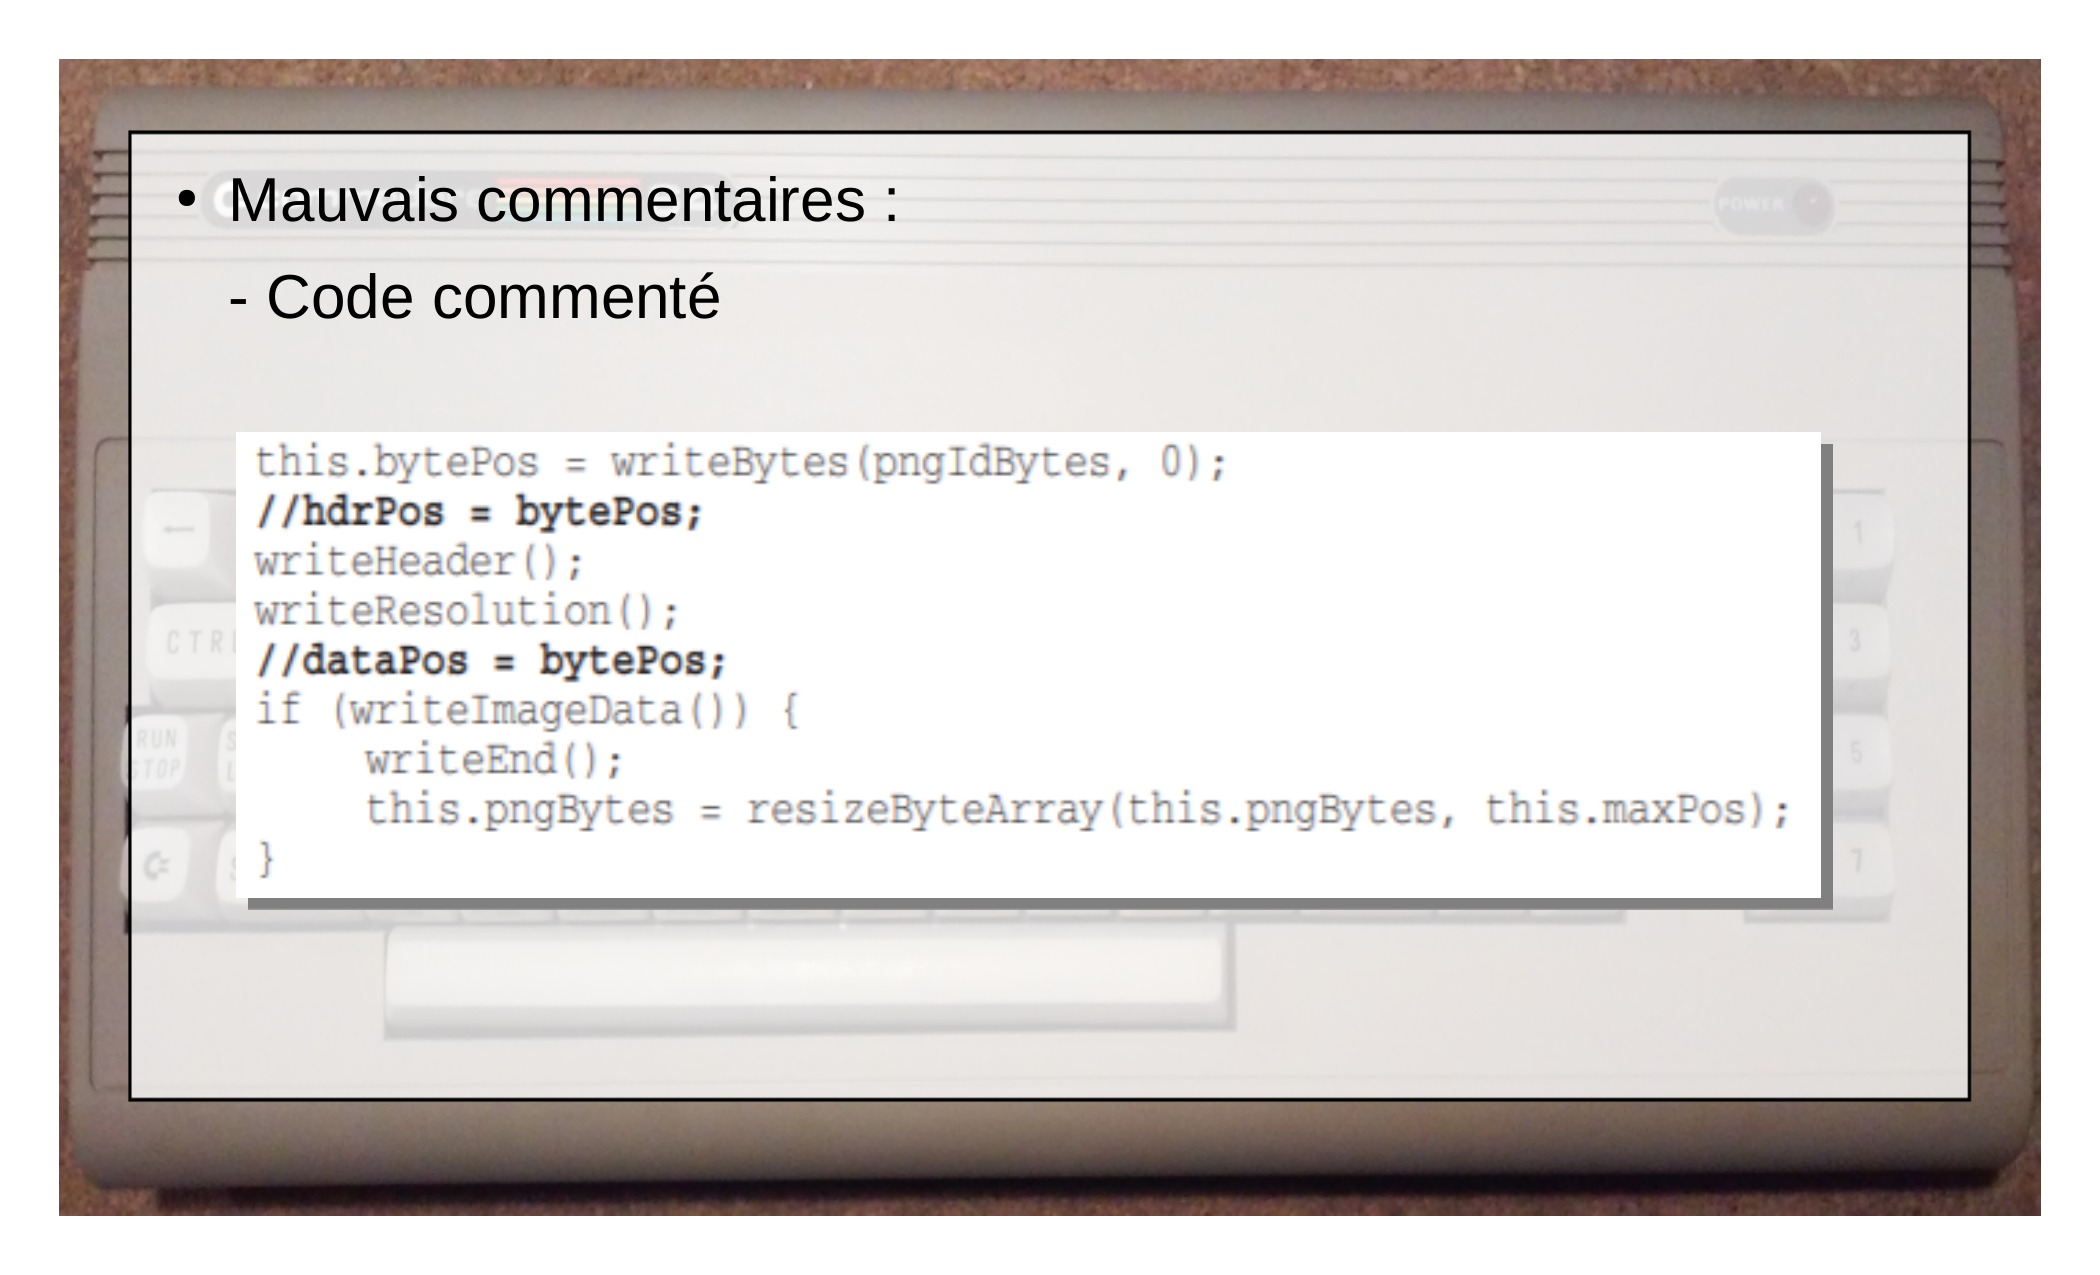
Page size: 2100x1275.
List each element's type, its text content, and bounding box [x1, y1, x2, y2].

picture [59, 59, 2041, 1216]
list Mauvais commentaires : - Code commenté [158, 165, 1942, 1094]
